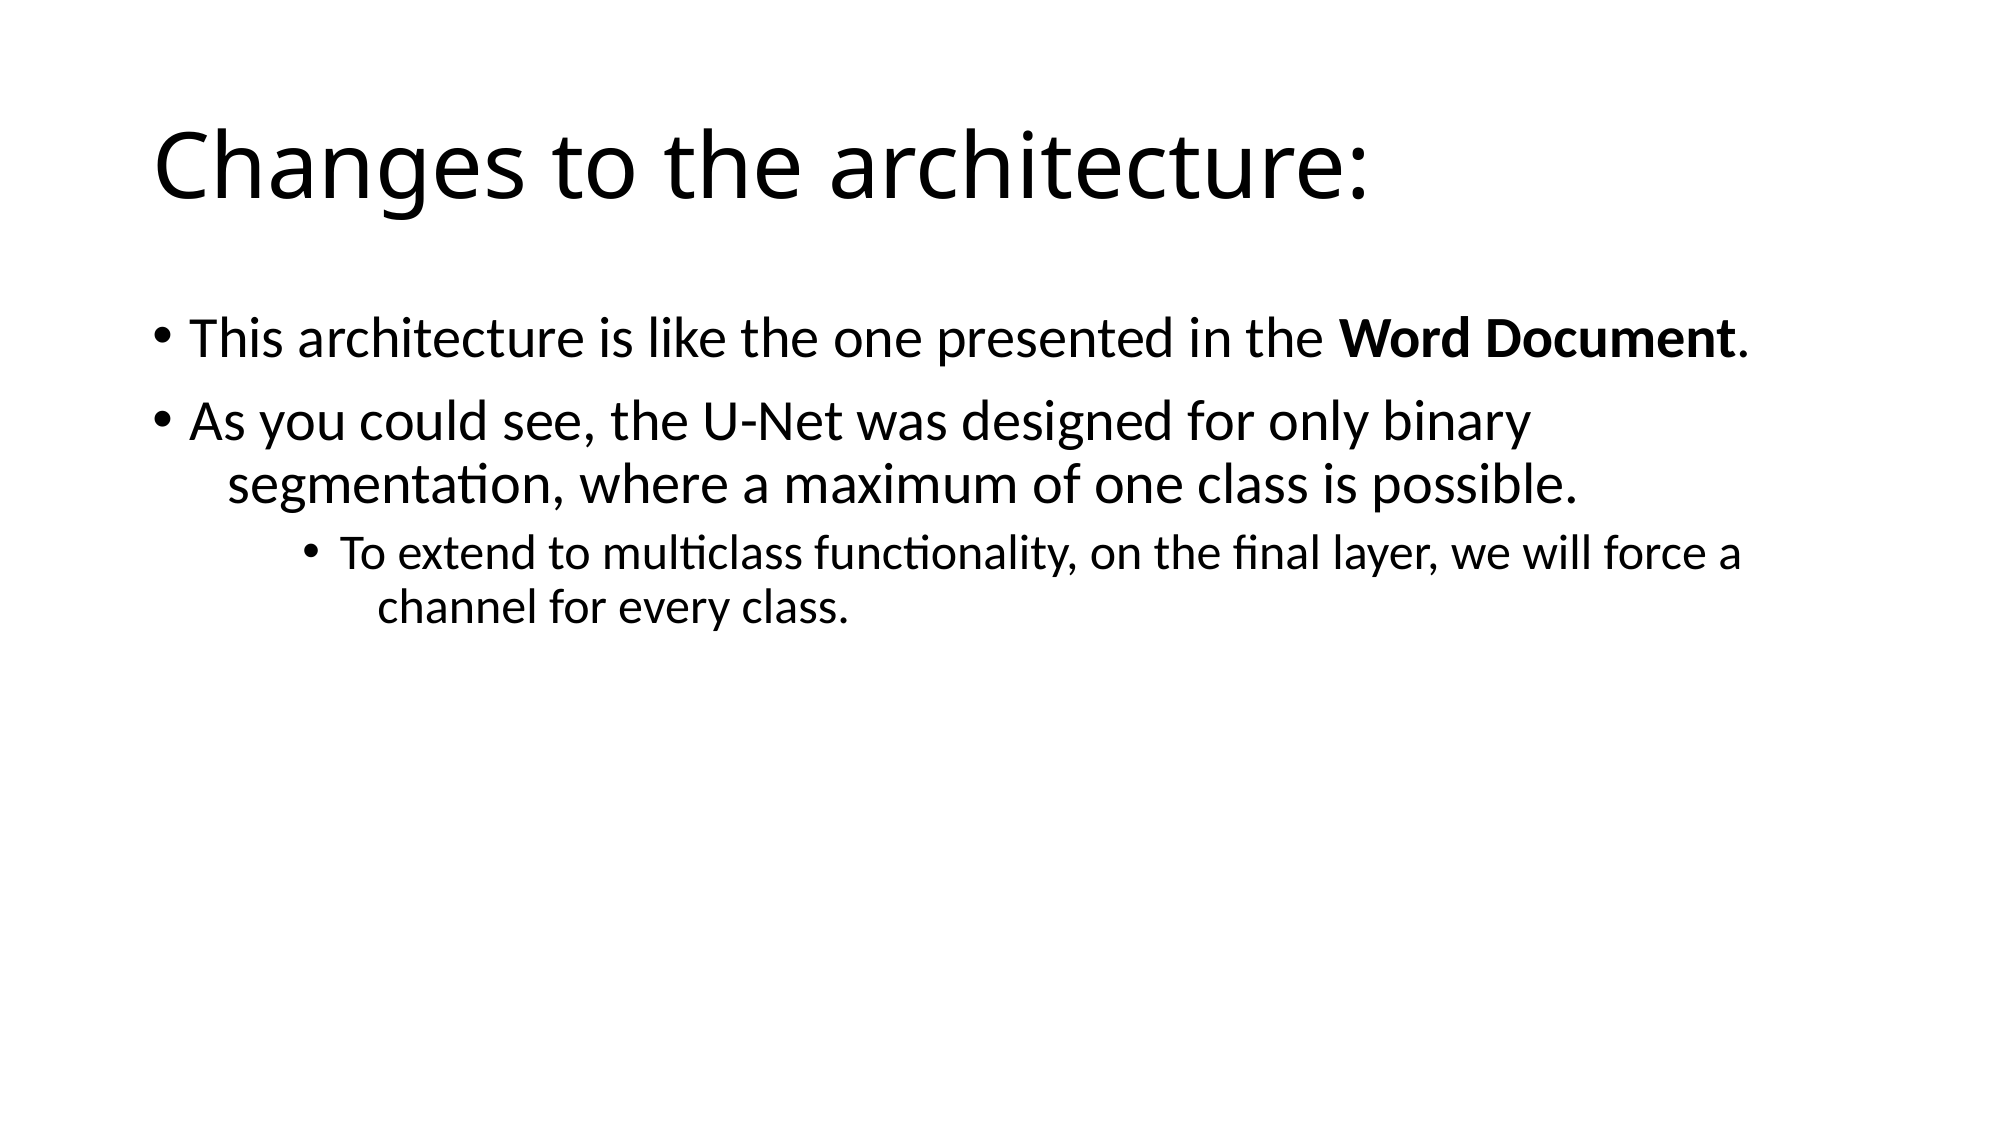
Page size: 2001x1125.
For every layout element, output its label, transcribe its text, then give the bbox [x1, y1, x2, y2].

list This architecture is like the one presented in the Word Document. As you could see, the U-Net was designed for only binary segmentation, where a maximum of one class is possible. To extend to multiclass functionality, on the final layer, we will force a channel for every class. [137, 299, 1863, 1014]
title Changes to the architecture: [137, 59, 1863, 278]
